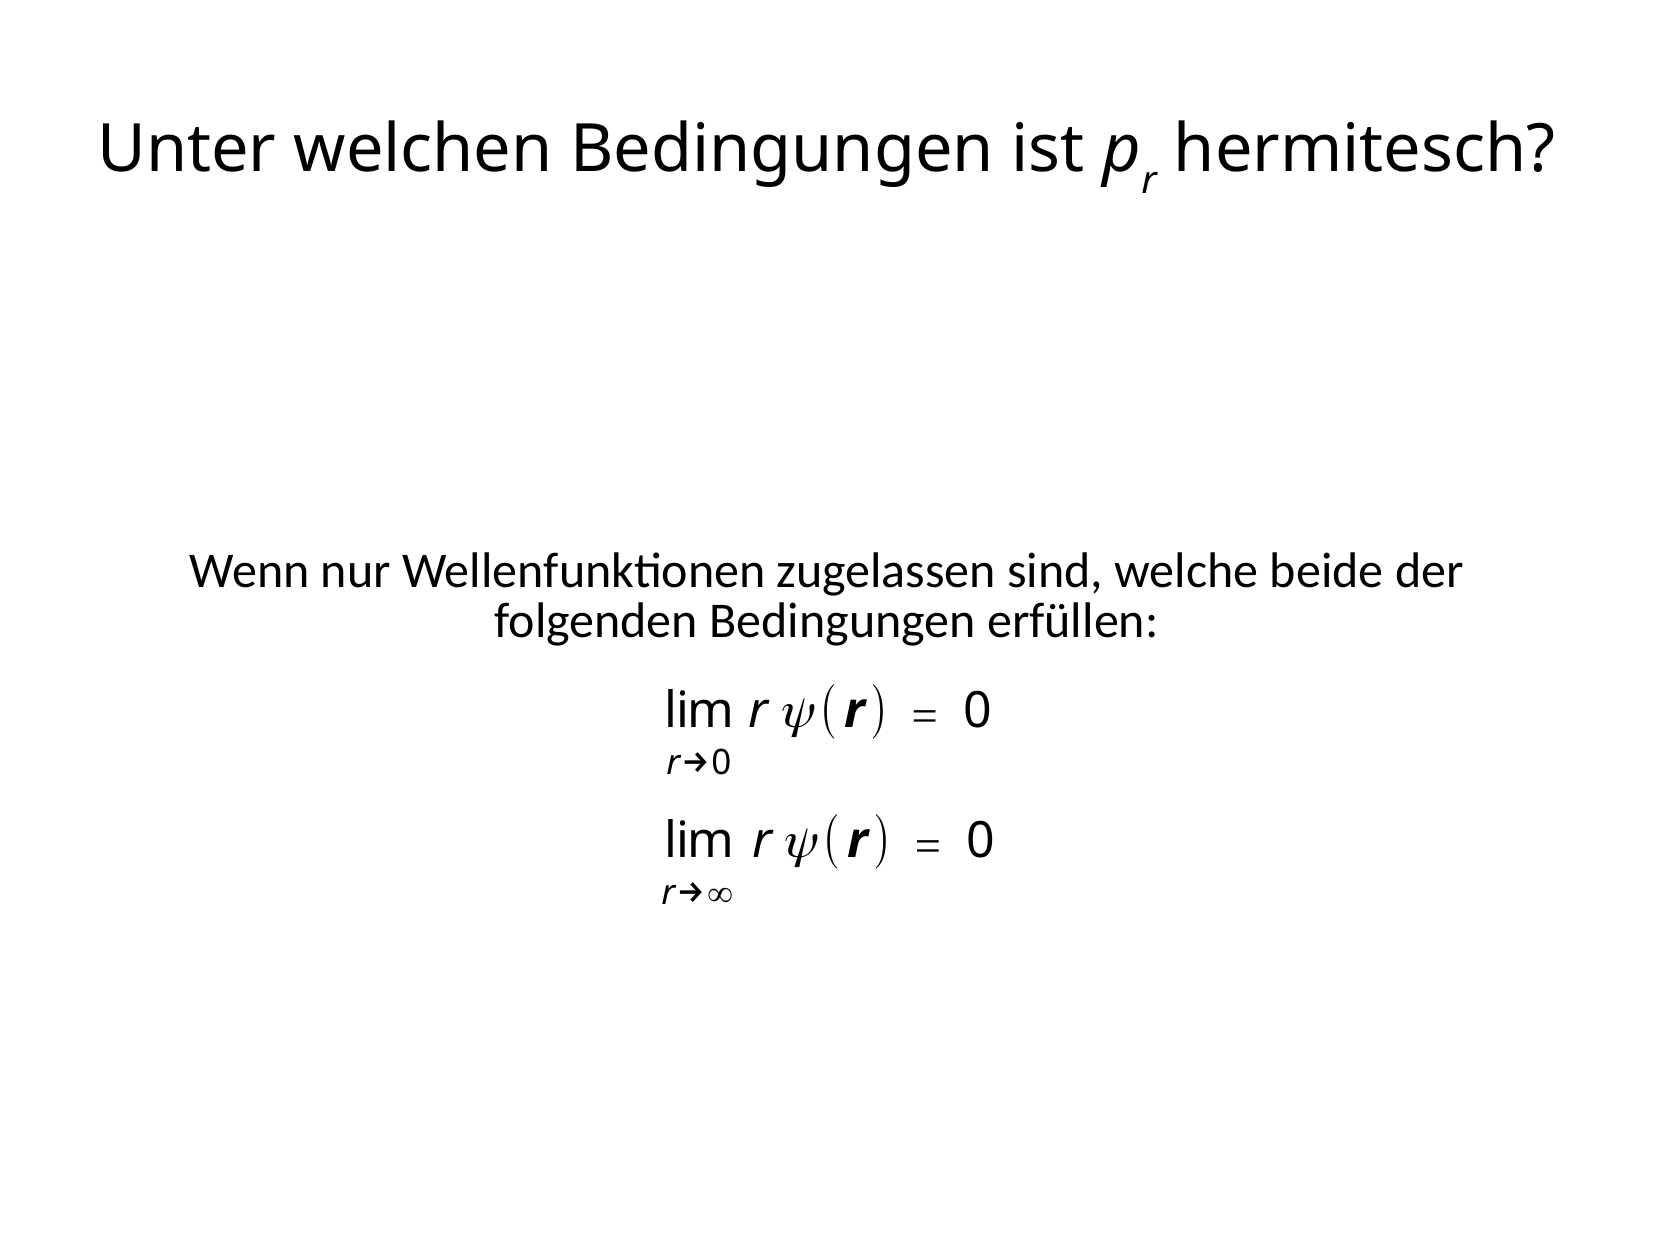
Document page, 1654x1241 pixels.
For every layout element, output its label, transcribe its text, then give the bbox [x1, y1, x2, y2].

chart [655, 680, 999, 914]
subtitle Wenn nur Wellenfunktionen zugelassen sind, welche beide der folgenden Bedingungen erfüllen: [82, 290, 1571, 1010]
title Unter welchen Bedingungen ist pr hermitesch? [82, 49, 1571, 257]
